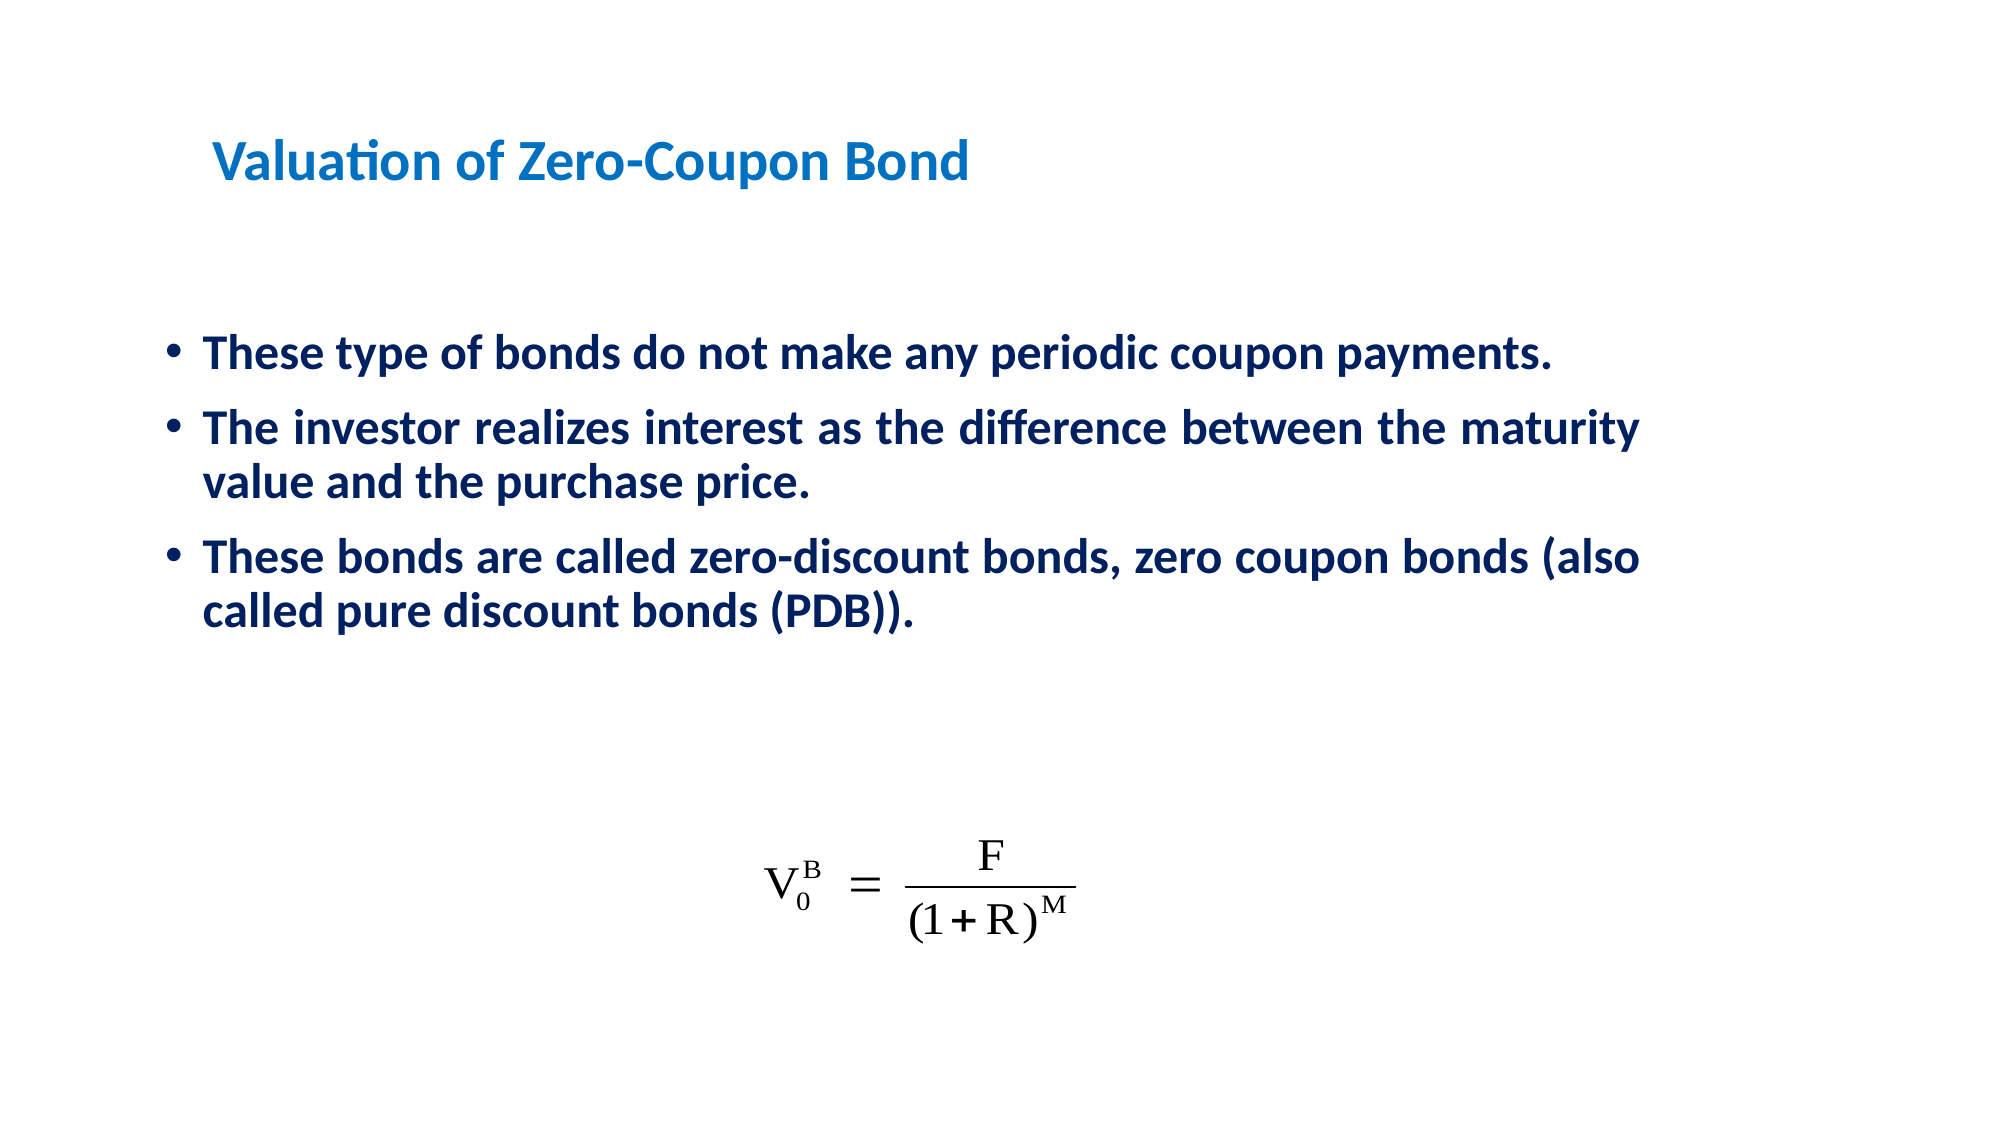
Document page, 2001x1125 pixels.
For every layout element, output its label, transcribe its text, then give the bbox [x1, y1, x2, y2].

text_box Valuation of Zero-Coupon Bond [197, 114, 1724, 200]
list These type of bonds do not make any periodic coupon payments. The investor realizes interest as the difference between the maturity value and the purchase price. These bonds are called zero-discount bonds, zero coupon bonds (also called pure discount bonds (PDB)). [150, 319, 1657, 854]
chart [745, 826, 1093, 952]
